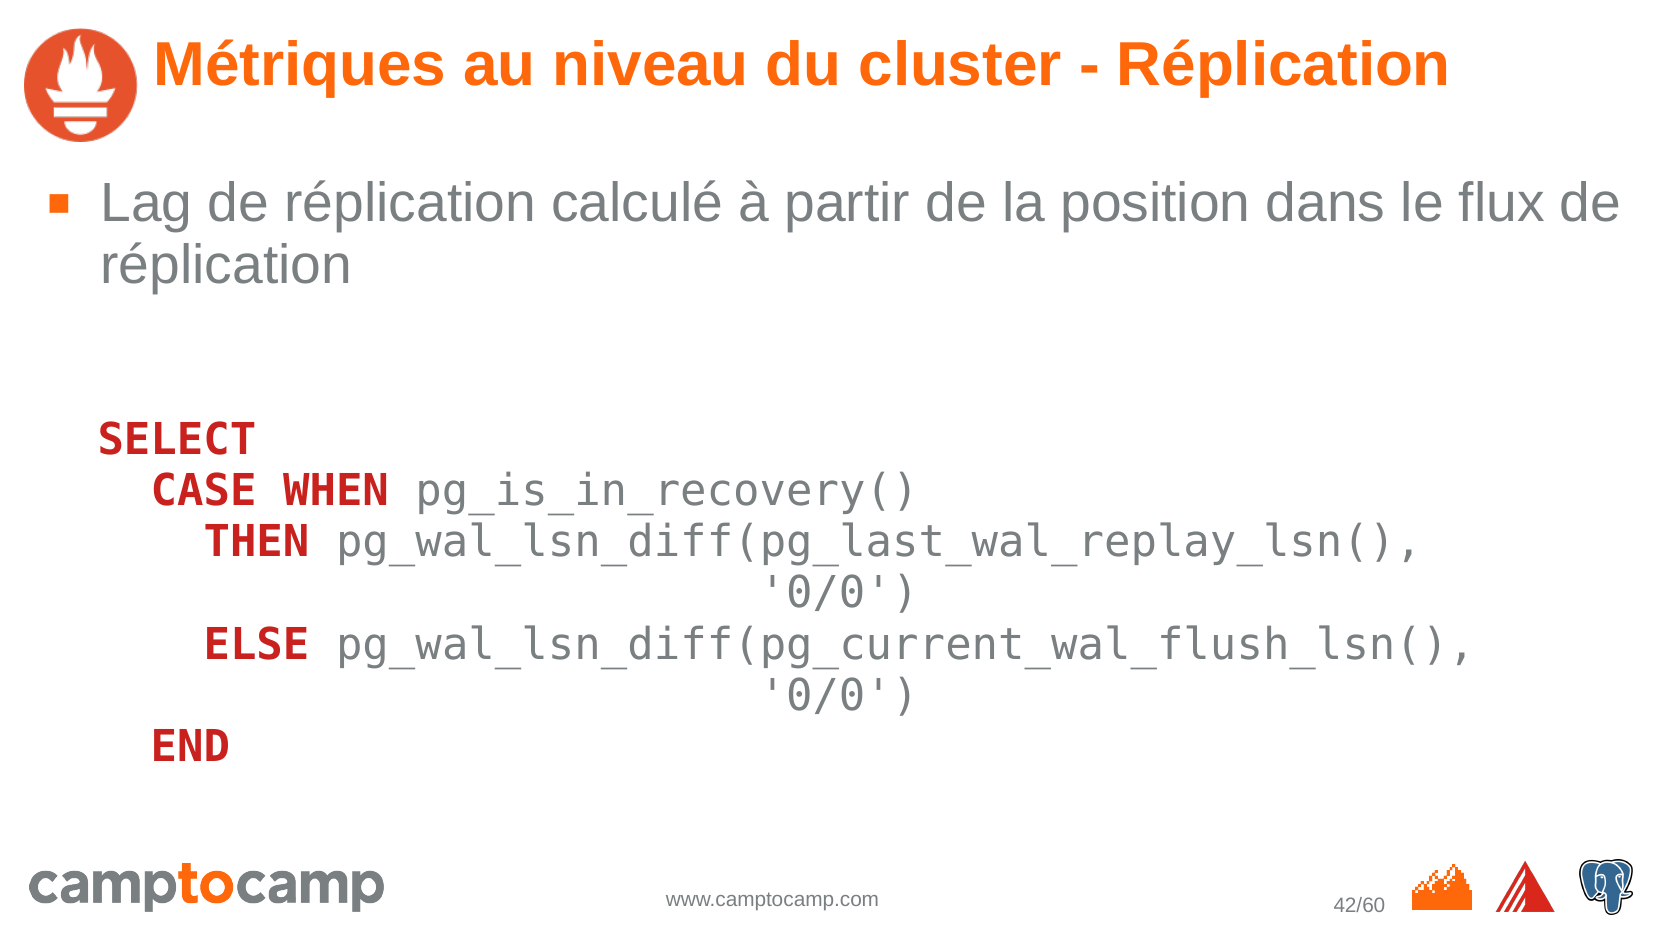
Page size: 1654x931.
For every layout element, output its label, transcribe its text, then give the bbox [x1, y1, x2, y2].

picture [1579, 859, 1633, 915]
list SELECT CASE WHEN pg_is_in_recovery() THEN pg_wal_lsn_diff(pg_last_wal_replay_lsn(), '0/0') ELSE pg_wal_lsn_diff(pg_current_wal_flush_lsn(), '0/0') END [29, 413, 1506, 857]
picture [29, 863, 384, 912]
picture [1495, 856, 1556, 917]
list Lag de réplication calculé à partir de la position dans le flux de réplication [29, 171, 1625, 827]
picture [24, 28, 139, 142]
title Métriques au niveau du cluster - Réplication [153, 29, 1625, 156]
picture [1412, 864, 1472, 910]
